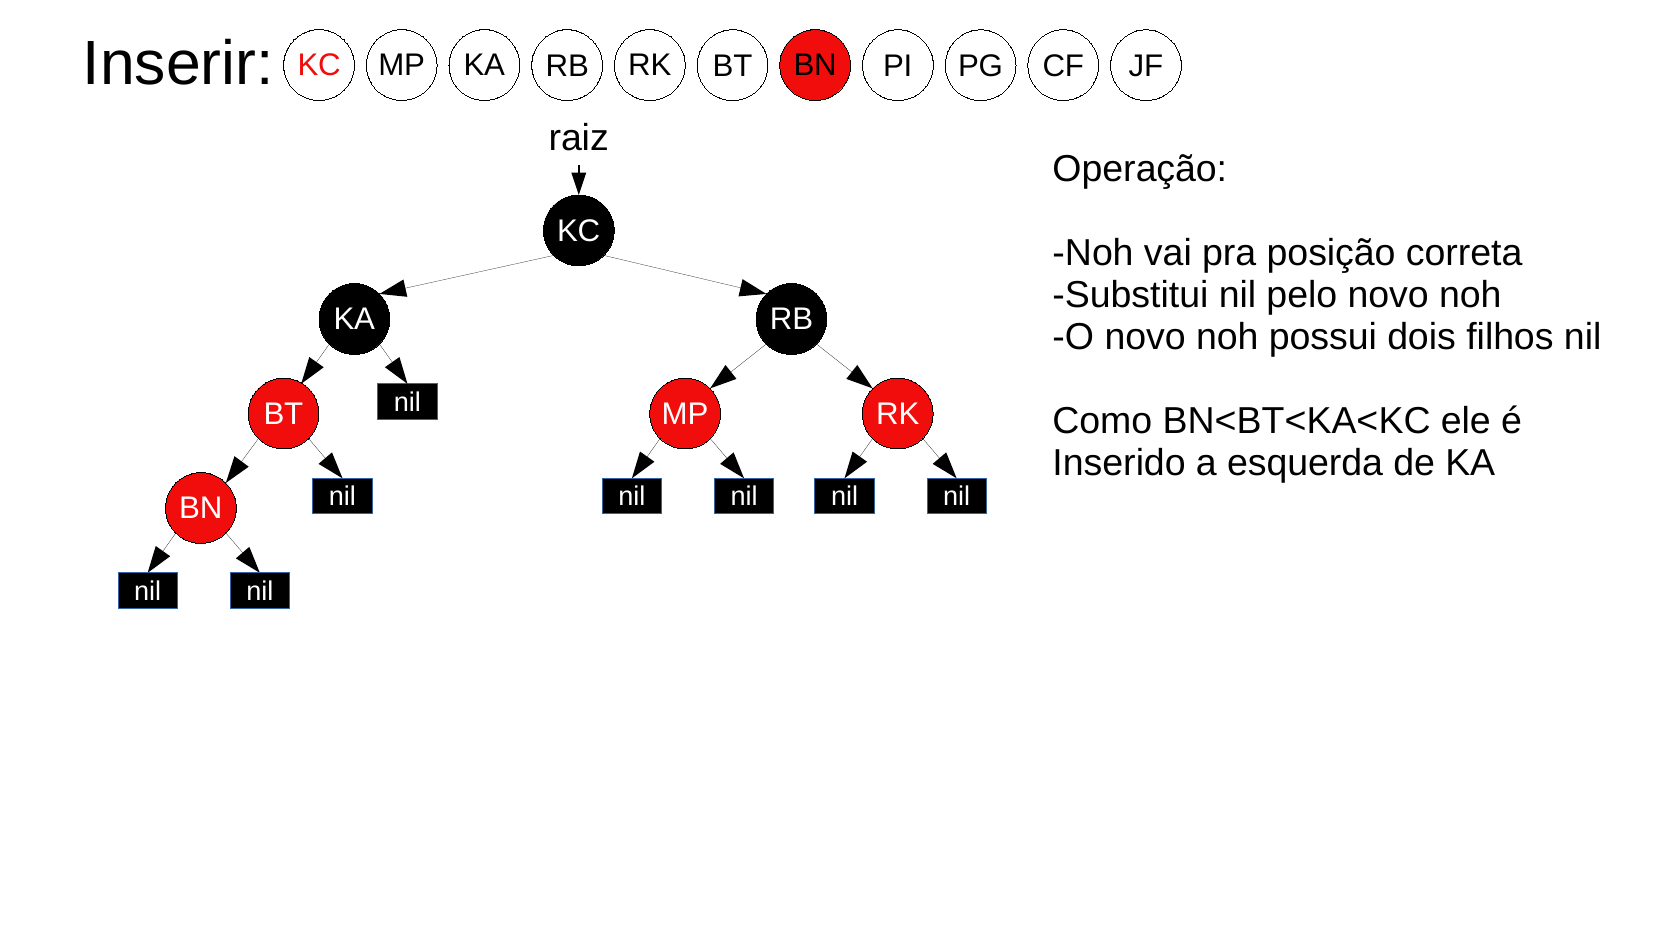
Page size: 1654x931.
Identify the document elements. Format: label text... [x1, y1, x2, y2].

text_box PG [945, 29, 1017, 101]
text_box CF [1027, 29, 1099, 101]
text_box MP [649, 378, 721, 449]
text_box nil [118, 572, 178, 609]
text_box RK [614, 29, 686, 101]
text_box nil [312, 478, 373, 514]
text_box MP [366, 29, 438, 101]
text_box nil [230, 572, 290, 609]
text_box BN [779, 29, 851, 101]
text_box KC [543, 195, 615, 266]
text_box nil [927, 478, 987, 514]
text_box raiz [533, 108, 624, 166]
text_box nil [714, 478, 774, 514]
text_box KA [319, 283, 390, 355]
text_box BN [165, 472, 237, 544]
text_box PI [862, 29, 934, 101]
text_box BT [248, 378, 319, 449]
text_box KC [283, 29, 355, 101]
text_box RB [531, 29, 603, 101]
text_box BT [697, 29, 768, 101]
title Inserir: [82, 28, 284, 98]
text_box Operação: -Noh vai pra posição correta -Substitui nil pelo novo noh -O novo noh possui dois filhos nil Como BN<BT<KA<KC ele é Inserido a esquerda de KA [1037, 140, 1617, 533]
text_box nil [377, 383, 438, 420]
text_box nil [602, 478, 662, 514]
text_box RB [756, 283, 827, 355]
text_box JF [1110, 29, 1182, 101]
text_box RK [862, 378, 934, 449]
text_box KA [449, 29, 520, 101]
text_box nil [814, 478, 875, 514]
